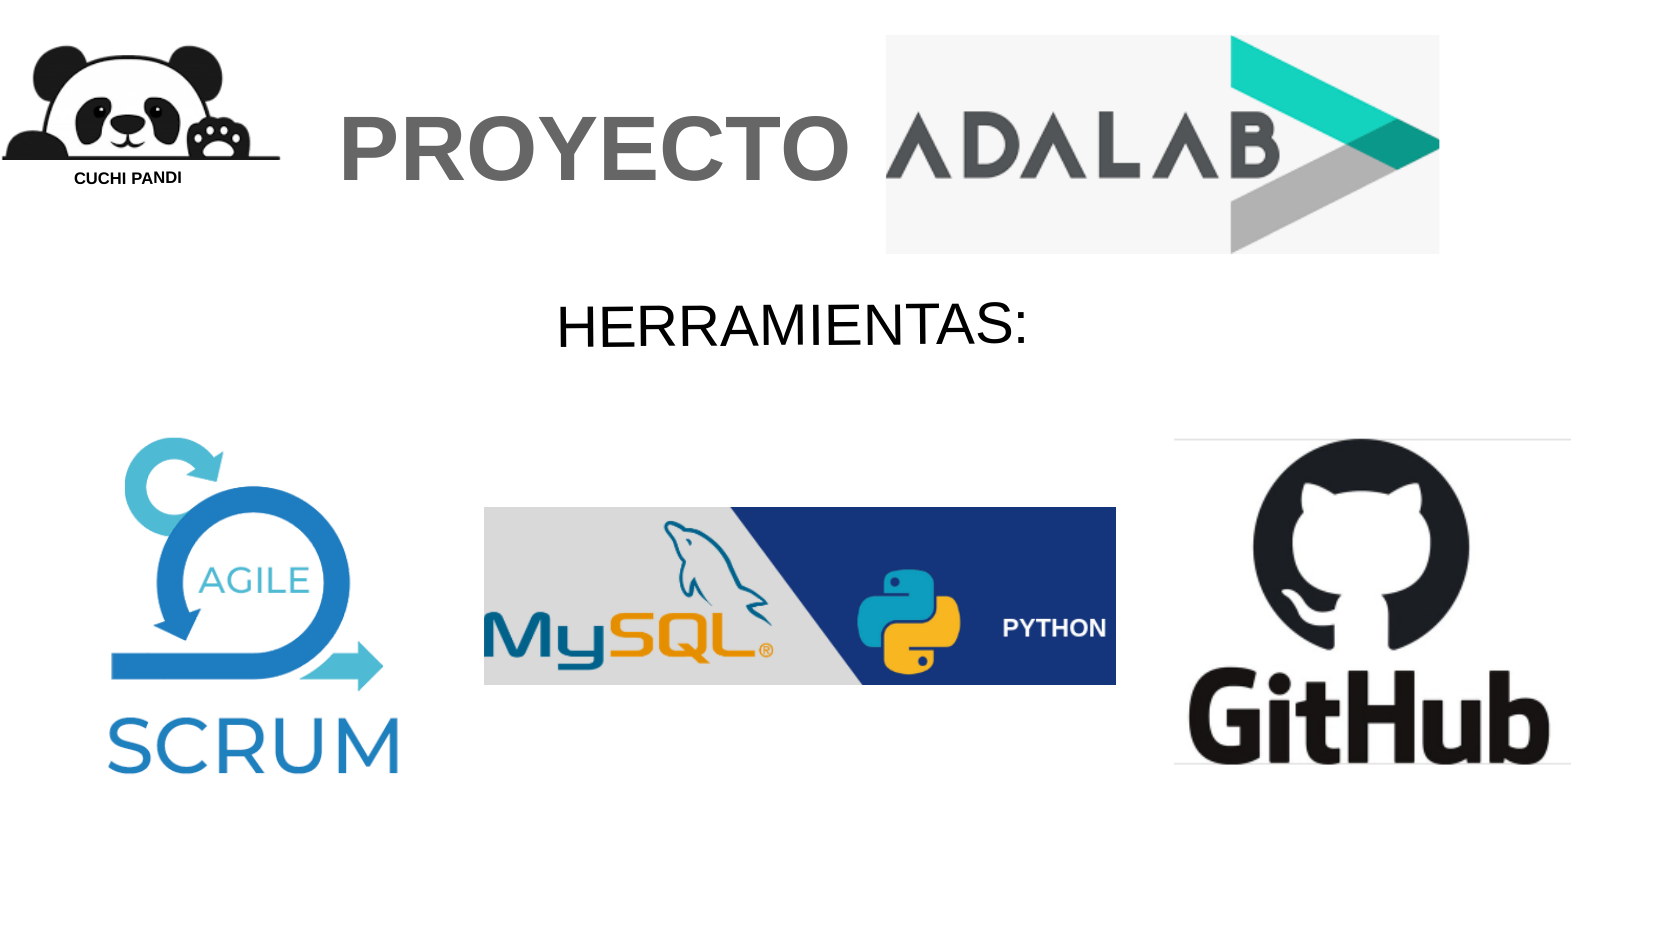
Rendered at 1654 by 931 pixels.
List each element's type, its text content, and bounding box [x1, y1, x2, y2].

picture [0, 1, 284, 160]
picture [82, 421, 428, 792]
picture [1174, 436, 1571, 768]
picture [885, 35, 1440, 255]
text_box CUCHI PANDI [59, 155, 198, 201]
text_box HERRAMIENTAS: [519, 207, 1087, 378]
title PROYECTO [330, 70, 885, 227]
picture [484, 507, 1116, 686]
